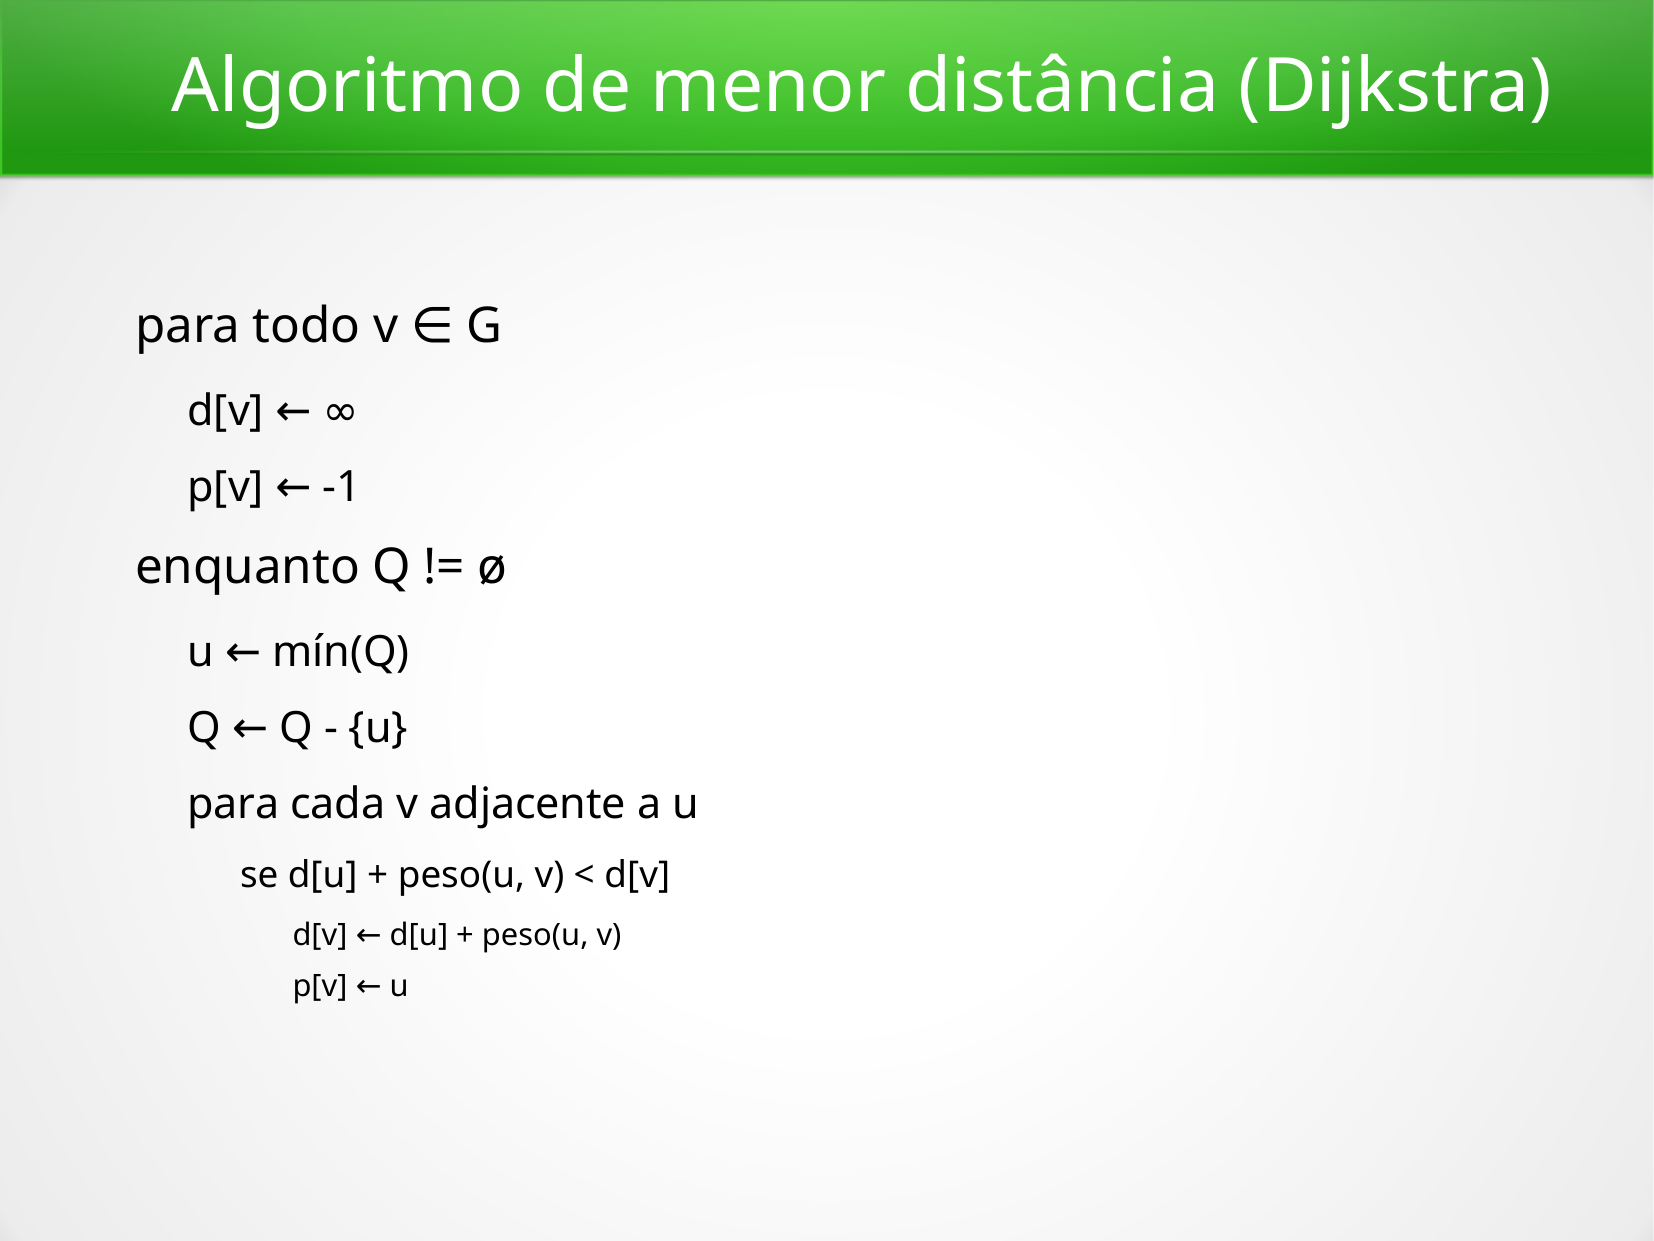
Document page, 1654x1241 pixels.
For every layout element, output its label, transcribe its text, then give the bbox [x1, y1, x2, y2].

picture [0, 0, 1654, 1241]
title Algoritmo de menor distância (Dijkstra) [82, 11, 1571, 154]
list para todo v ∈ G d[v] ← ∞ p[v] ← -1 enquanto Q != ø u ← mín(Q) Q ← Q - {u} para cada v adjacente a u se d[u] + peso(u, v) < d[v] d[v] ← d[u] + peso(u, v) p[v] ← u [82, 290, 1571, 1010]
